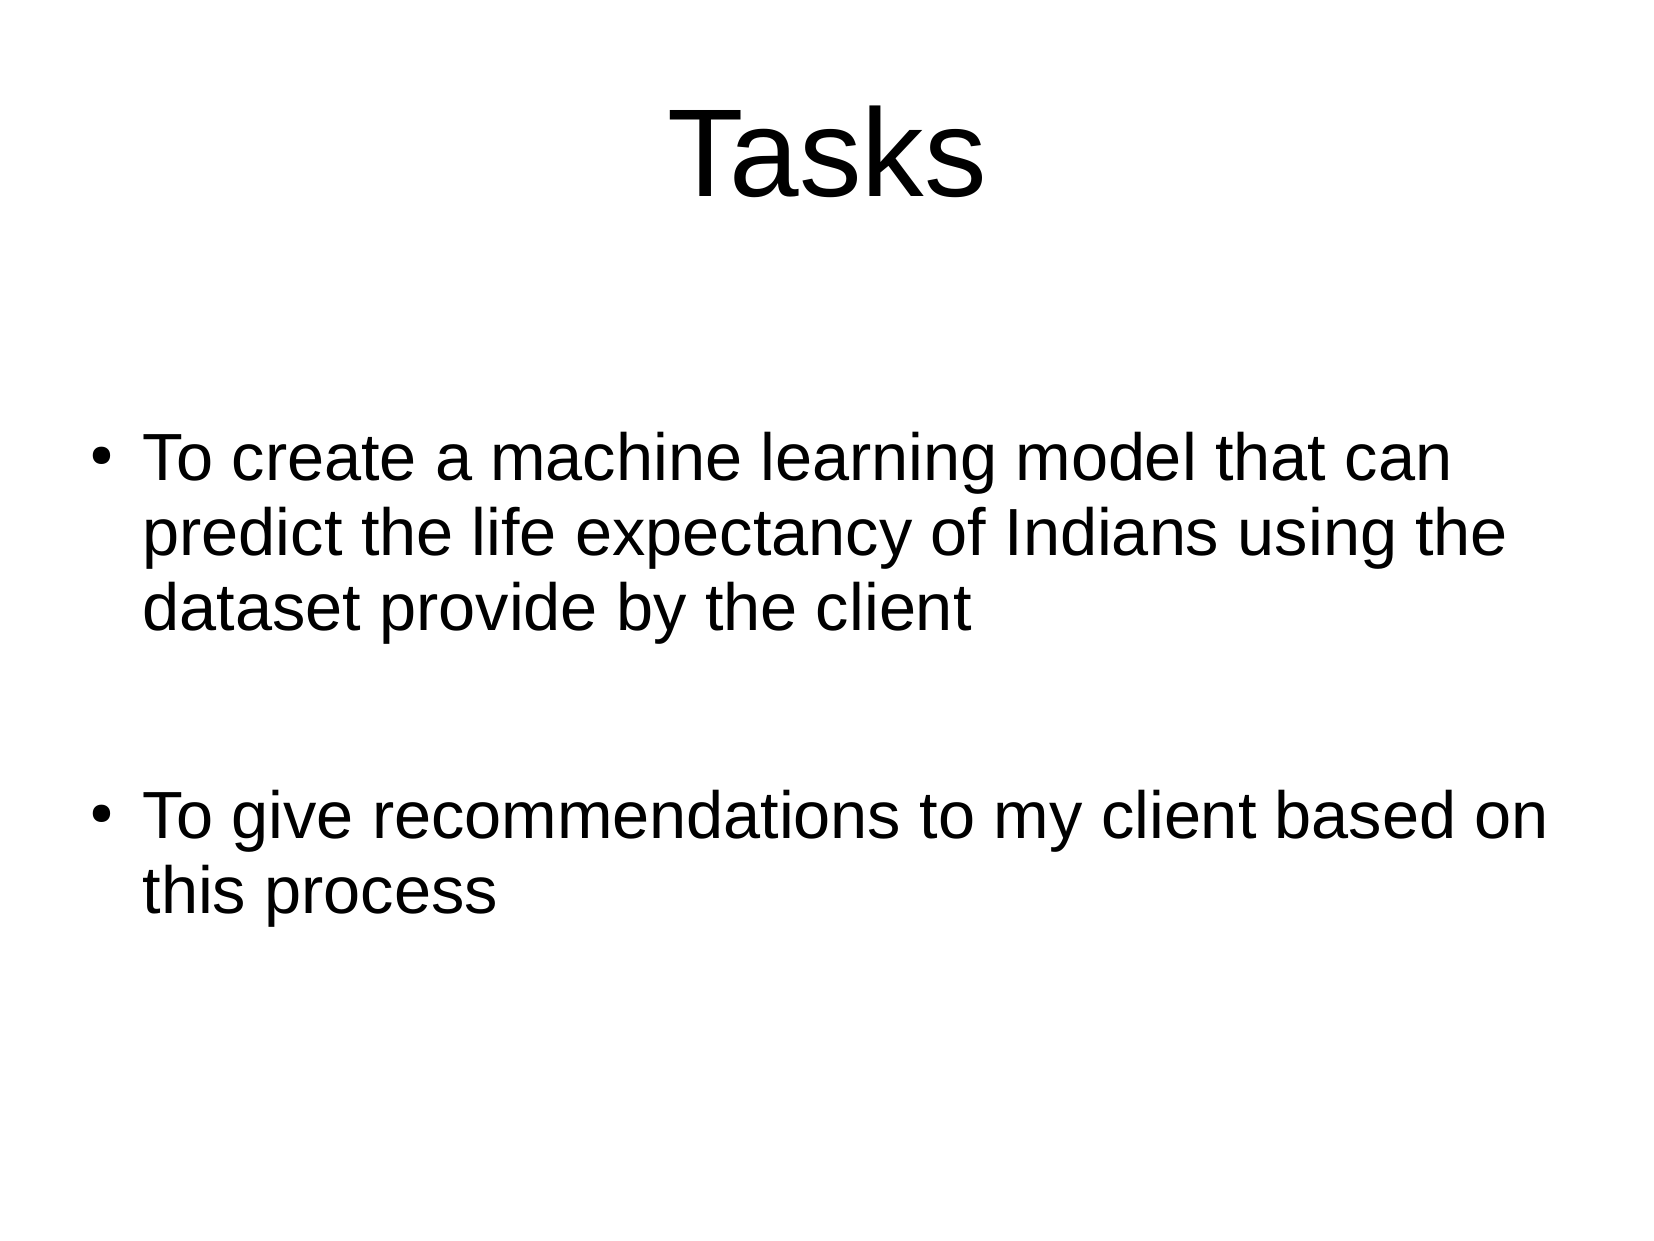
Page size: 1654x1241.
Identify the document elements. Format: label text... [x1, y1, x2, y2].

list To create a machine learning model that can predict the life expectancy of Indians using the dataset provide by the client To give recommendations to my client based on this process [71, 420, 1561, 1140]
title Tasks [82, 49, 1571, 257]
